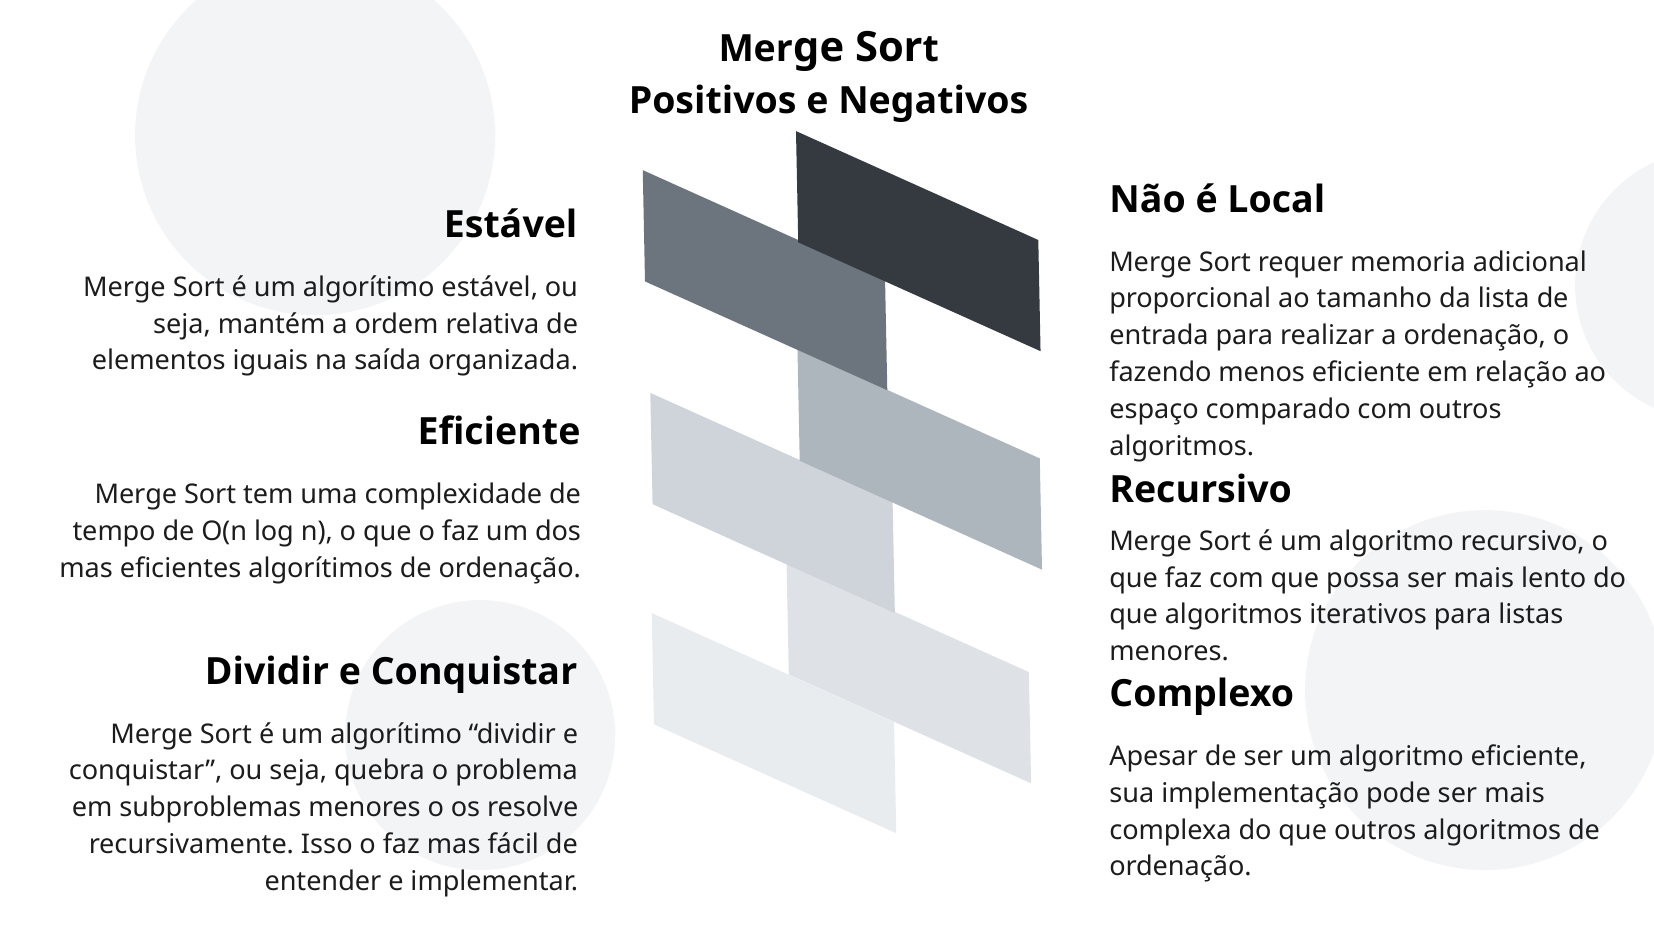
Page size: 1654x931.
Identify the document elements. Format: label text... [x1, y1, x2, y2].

text_box Merge Sort é um algorítimo “dividir e conquistar”, ou seja, quebra o problema em subproblemas menores o os resolve recursivamente. Isso o faz mas fácil de entender e implementar. [37, 706, 593, 906]
text_box Estável [60, 190, 593, 307]
text_box Merge Sort é um algoritmo recursivo, o que faz com que possa ser mais lento do que algoritmos iterativos para listas menores. [1094, 514, 1650, 676]
text_box Recursivo [1094, 455, 1425, 521]
text_box Não é Local [1094, 165, 1425, 231]
text_box Merge Sort requer memoria adicional proporcional ao tamanho da lista de entrada para realizar a ordenação, o fazendo menos eficiente em relação ao espaço comparado com outros algoritmos. [1094, 235, 1650, 471]
text_box Eficiente [265, 397, 596, 464]
text_box Apesar de ser um algoritmo eficiente, sua implementação pode ser mais complexa do que outros algoritmos de ordenação. [1094, 729, 1650, 892]
text_box Merge Sort Positivos e Negativos [562, 9, 1096, 116]
text_box Dividir e Conquistar [75, 636, 593, 739]
text_box Merge Sort tem uma complexidade de tempo de O(n log n), o que o faz um dos mas eficientes algorítimos de ordenação. [40, 467, 596, 642]
text_box Merge Sort é um algorítimo estável, ou seja, mantém a ordem relativa de elementos iguais na saída organizada. [37, 260, 593, 386]
text_box Complexo [1094, 676, 1425, 726]
